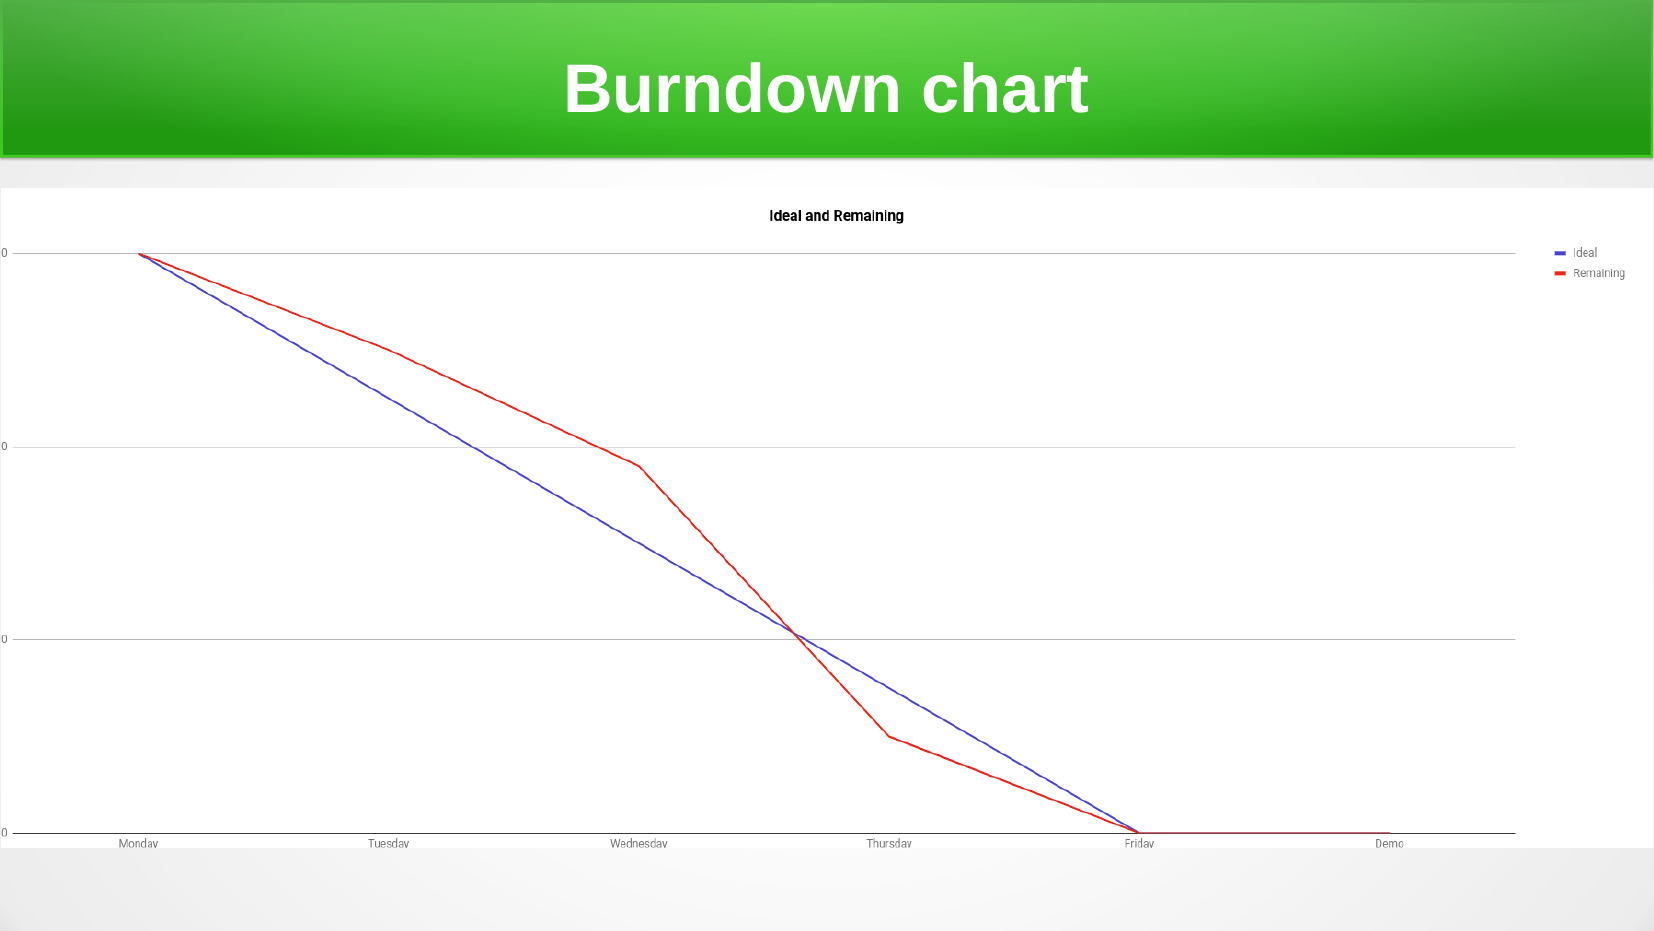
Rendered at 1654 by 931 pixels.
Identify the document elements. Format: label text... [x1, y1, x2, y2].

title Burndown chart [82, 35, 1571, 142]
picture [1, 188, 1654, 848]
